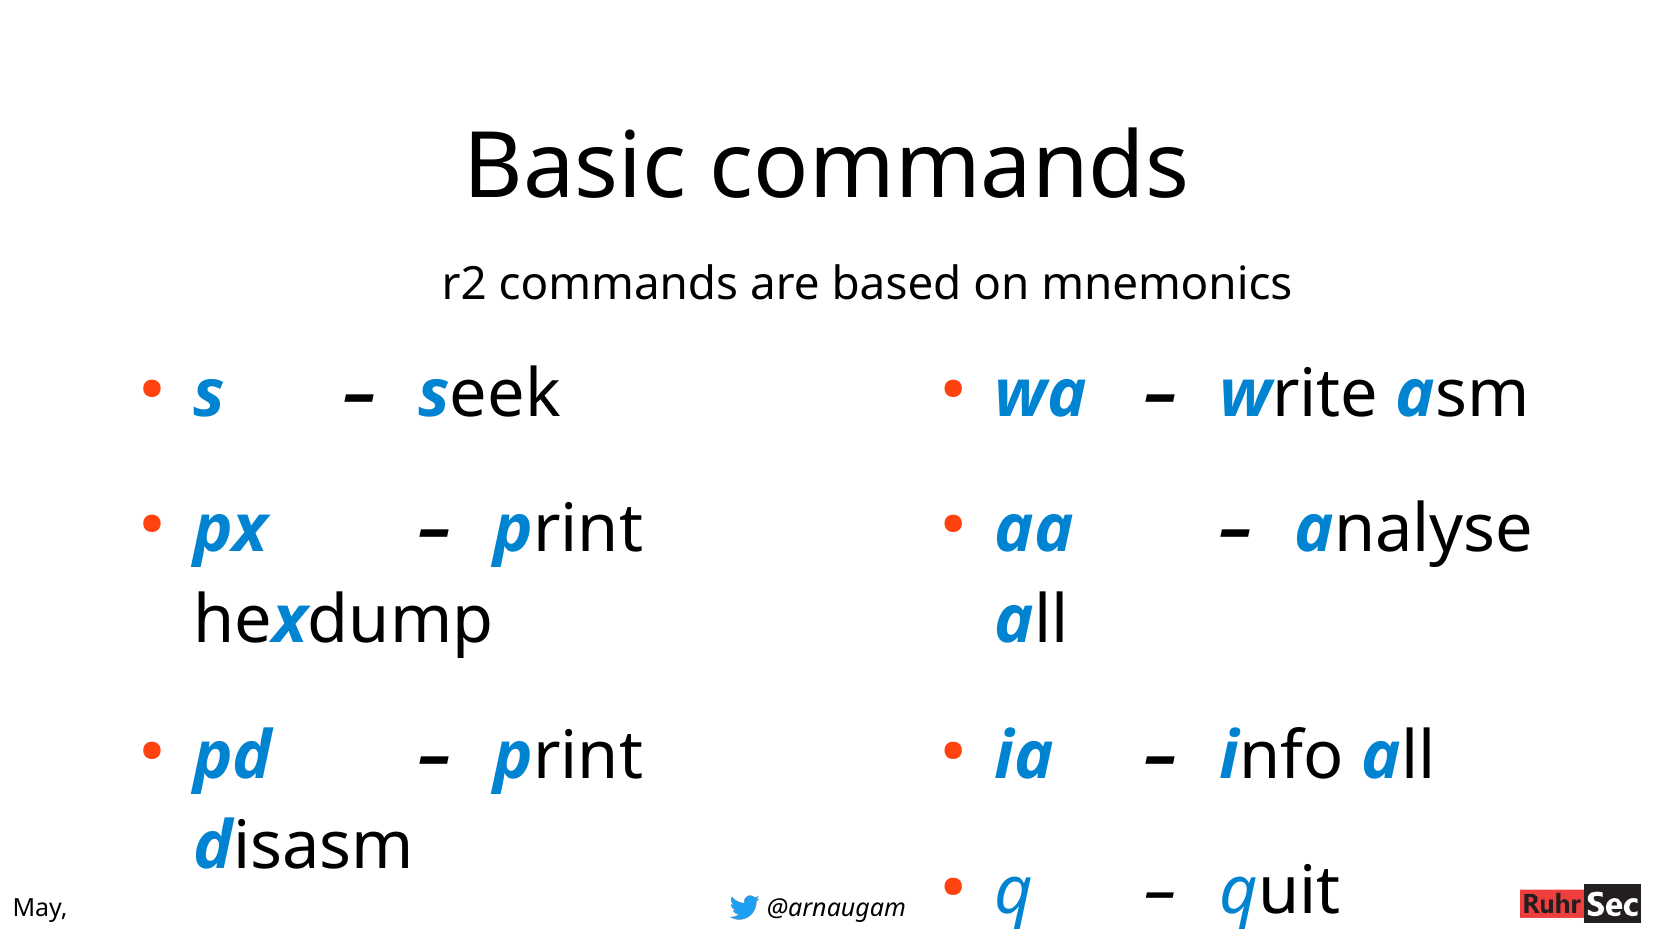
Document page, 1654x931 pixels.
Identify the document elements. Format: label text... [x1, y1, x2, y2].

picture [1520, 884, 1641, 923]
title Basic commands [82, 79, 1571, 245]
text_box r2 commands are based on mnemonics [426, 243, 1227, 319]
list wa – write asm aa – analyse all ia – info all q – quit [923, 344, 1599, 810]
picture [721, 884, 768, 931]
list s – seek px – print hexdump pd – print disasm wx – write hexpairs [122, 344, 873, 810]
